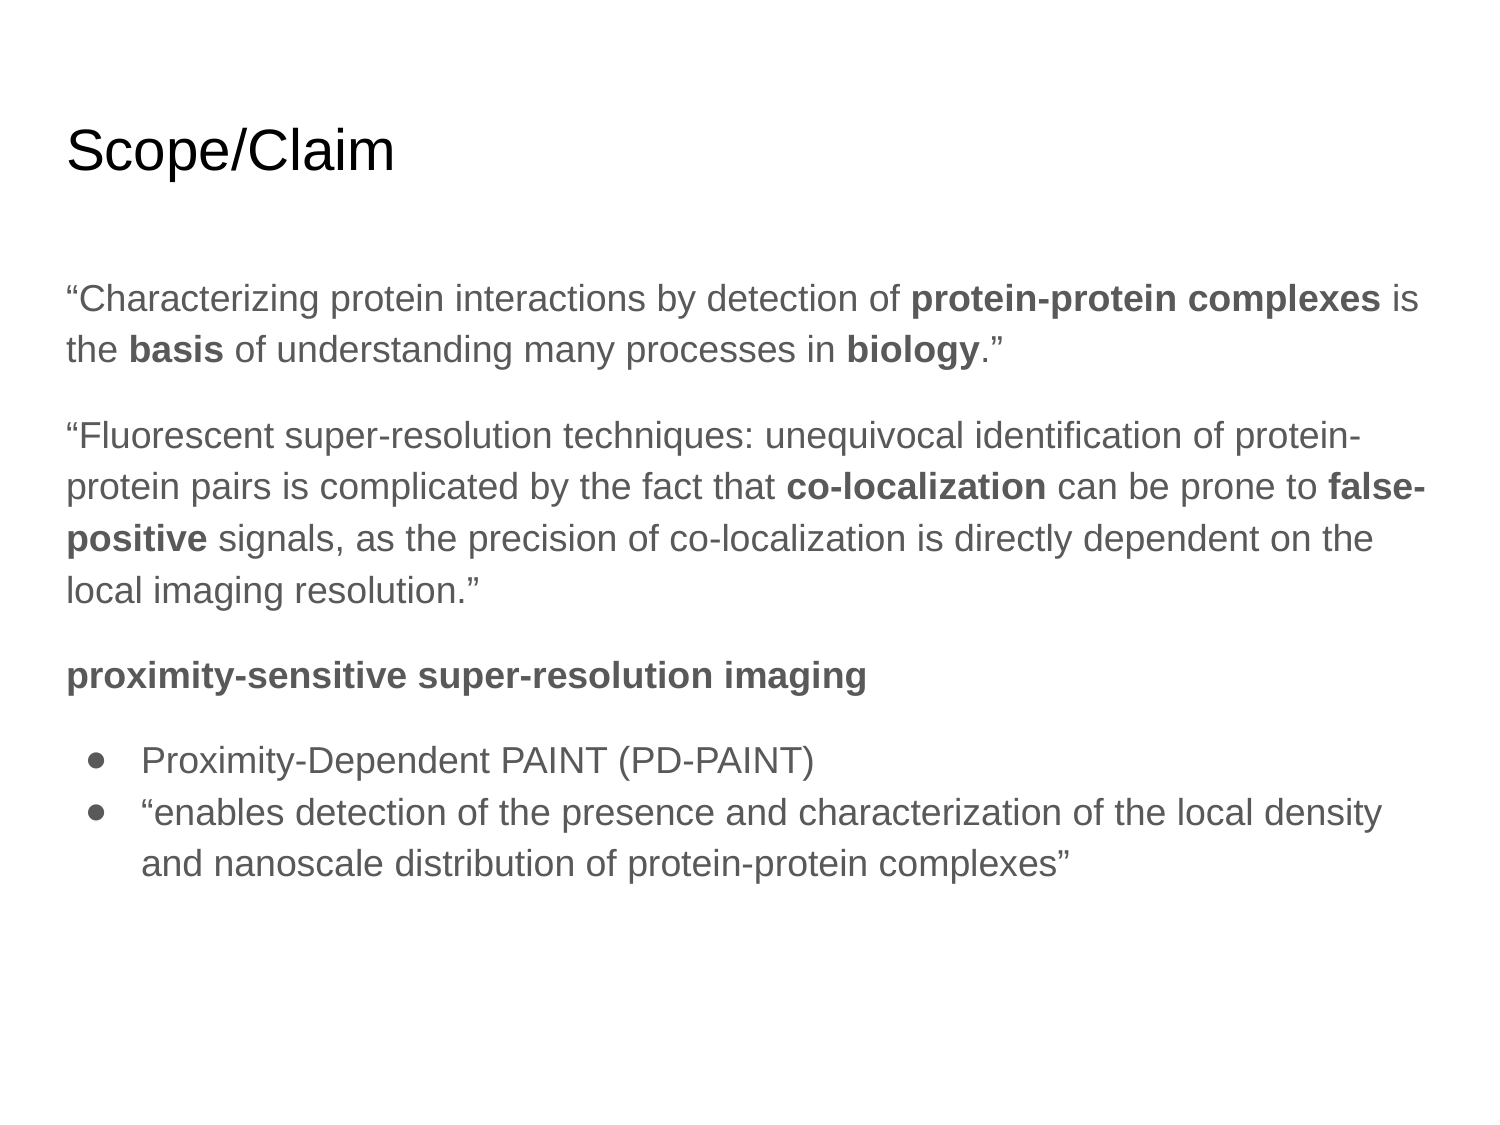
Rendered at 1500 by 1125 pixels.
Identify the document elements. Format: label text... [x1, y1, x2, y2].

title Scope/Claim [51, 97, 1449, 223]
list “Characterizing protein interactions by detection of protein-protein complexes is the basis of understanding many processes in biology.” “Fluorescent super-resolution techniques: unequivocal identification of protein-protein pairs is complicated by the fact that co-localization can be prone to false-positive signals, as the precision of co-localization is directly dependent on the local imaging resolution.” proximity-sensitive super-resolution imaging Proximity-Dependent PAINT (PD-PAINT) “enables detection of the presence and characterization of the local density and nanoscale distribution of protein-protein complexes” [51, 252, 1449, 1000]
